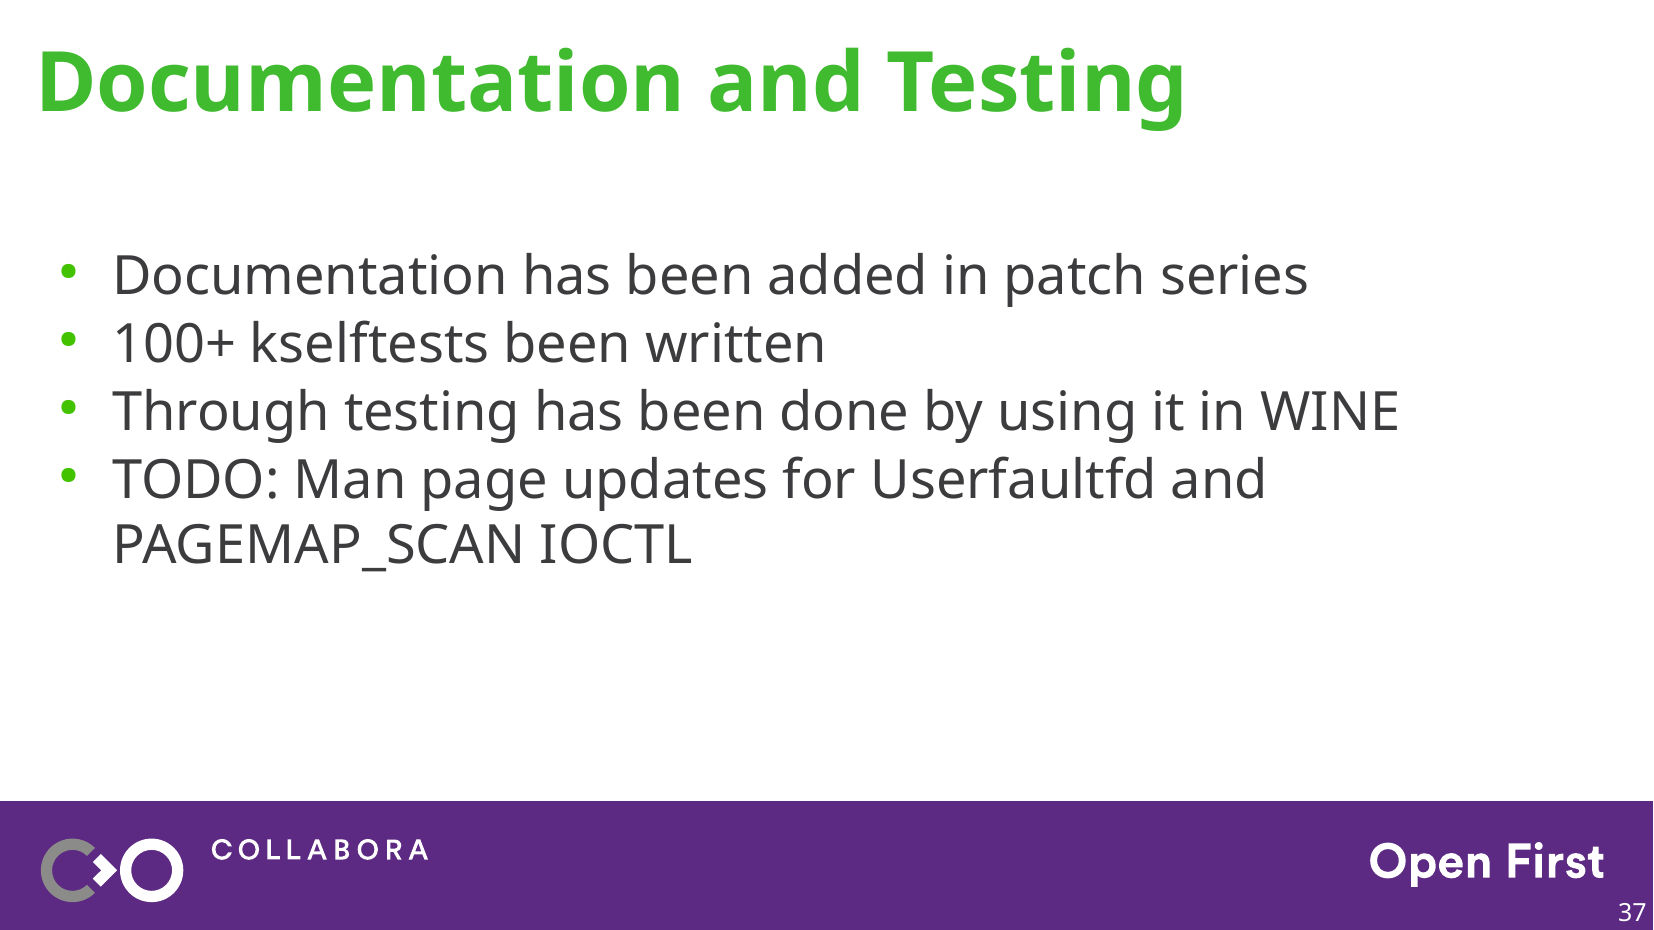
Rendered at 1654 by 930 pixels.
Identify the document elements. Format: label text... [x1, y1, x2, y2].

list Documentation has been added in patch series 100+ kselftests been written Through testing has been done by using it in WINE TODO: Man page updates for Userfaultfd and PAGEMAP_SCAN IOCTL [41, 240, 1613, 804]
title Documentation and Testing [35, 28, 1608, 192]
